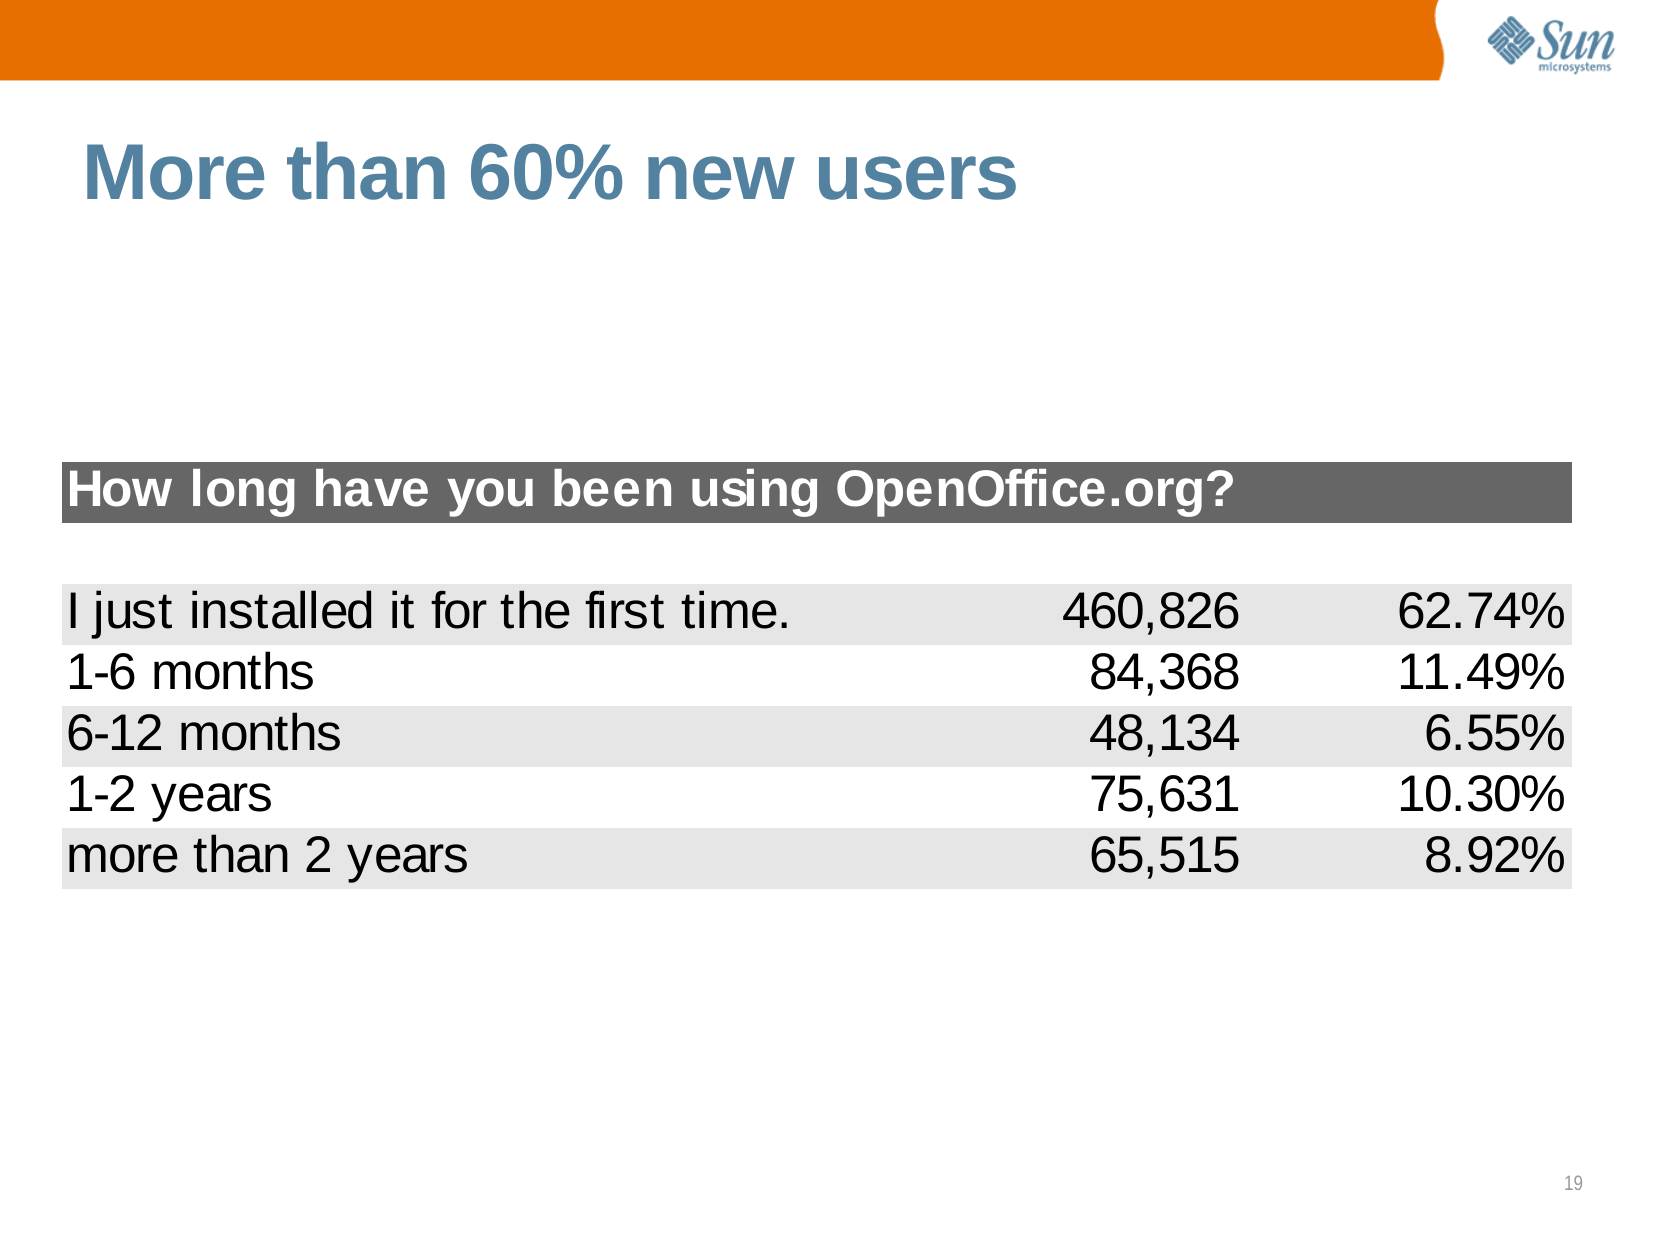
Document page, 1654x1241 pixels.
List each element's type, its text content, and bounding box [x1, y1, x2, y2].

title More than 60% new users [82, 135, 1585, 251]
chart [61, 461, 1578, 895]
picture [0, 0, 1654, 83]
